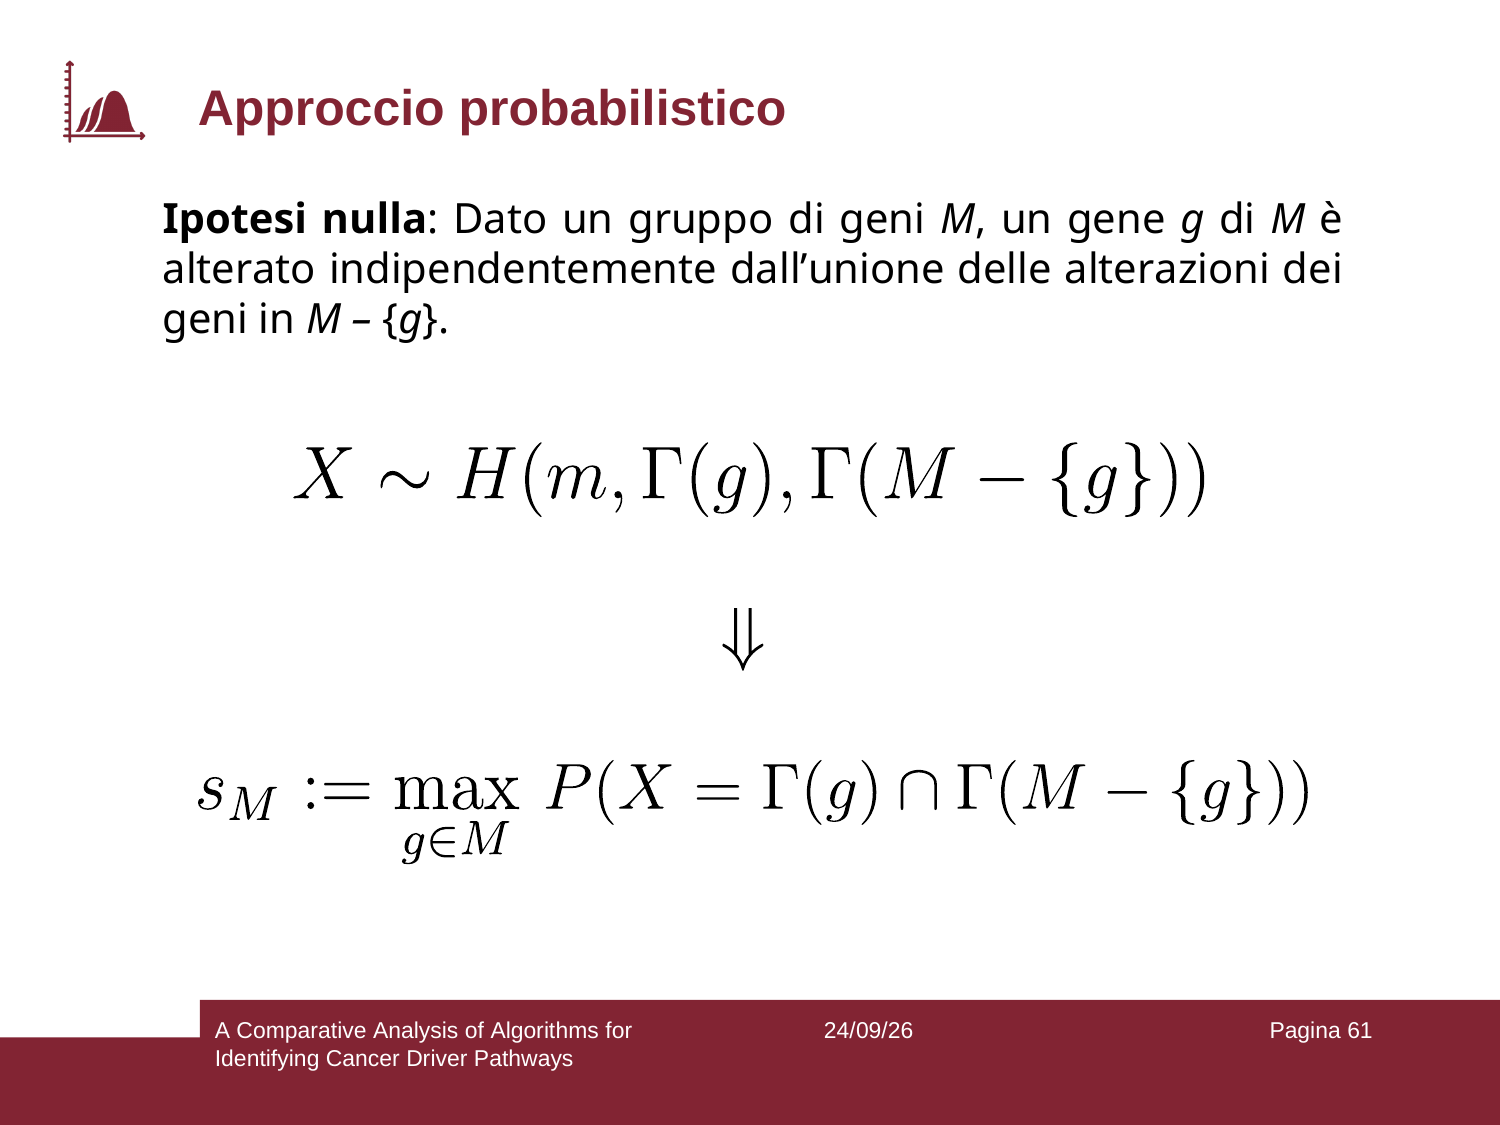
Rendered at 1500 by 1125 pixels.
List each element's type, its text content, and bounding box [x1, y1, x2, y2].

text_box 22/10/24 [712, 1008, 1026, 1084]
title Approccio probabilistico [183, 67, 1400, 150]
picture [526, 759, 1308, 828]
picture [293, 442, 1205, 518]
text_box Ipotesi nulla: Dato un gruppo di geni M, un gene g di M è alterato indipendentemente dall’unione delle alterazioni dei geni in M – {g}. [147, 184, 1359, 350]
picture [60, 58, 148, 145]
picture [722, 608, 764, 671]
text_box Pagina <number> [1074, 1008, 1388, 1084]
text_box A Comparative Analysis of Algorithms for Identifying Cancer Driver Pathways [199, 1008, 676, 1084]
picture [198, 776, 524, 865]
